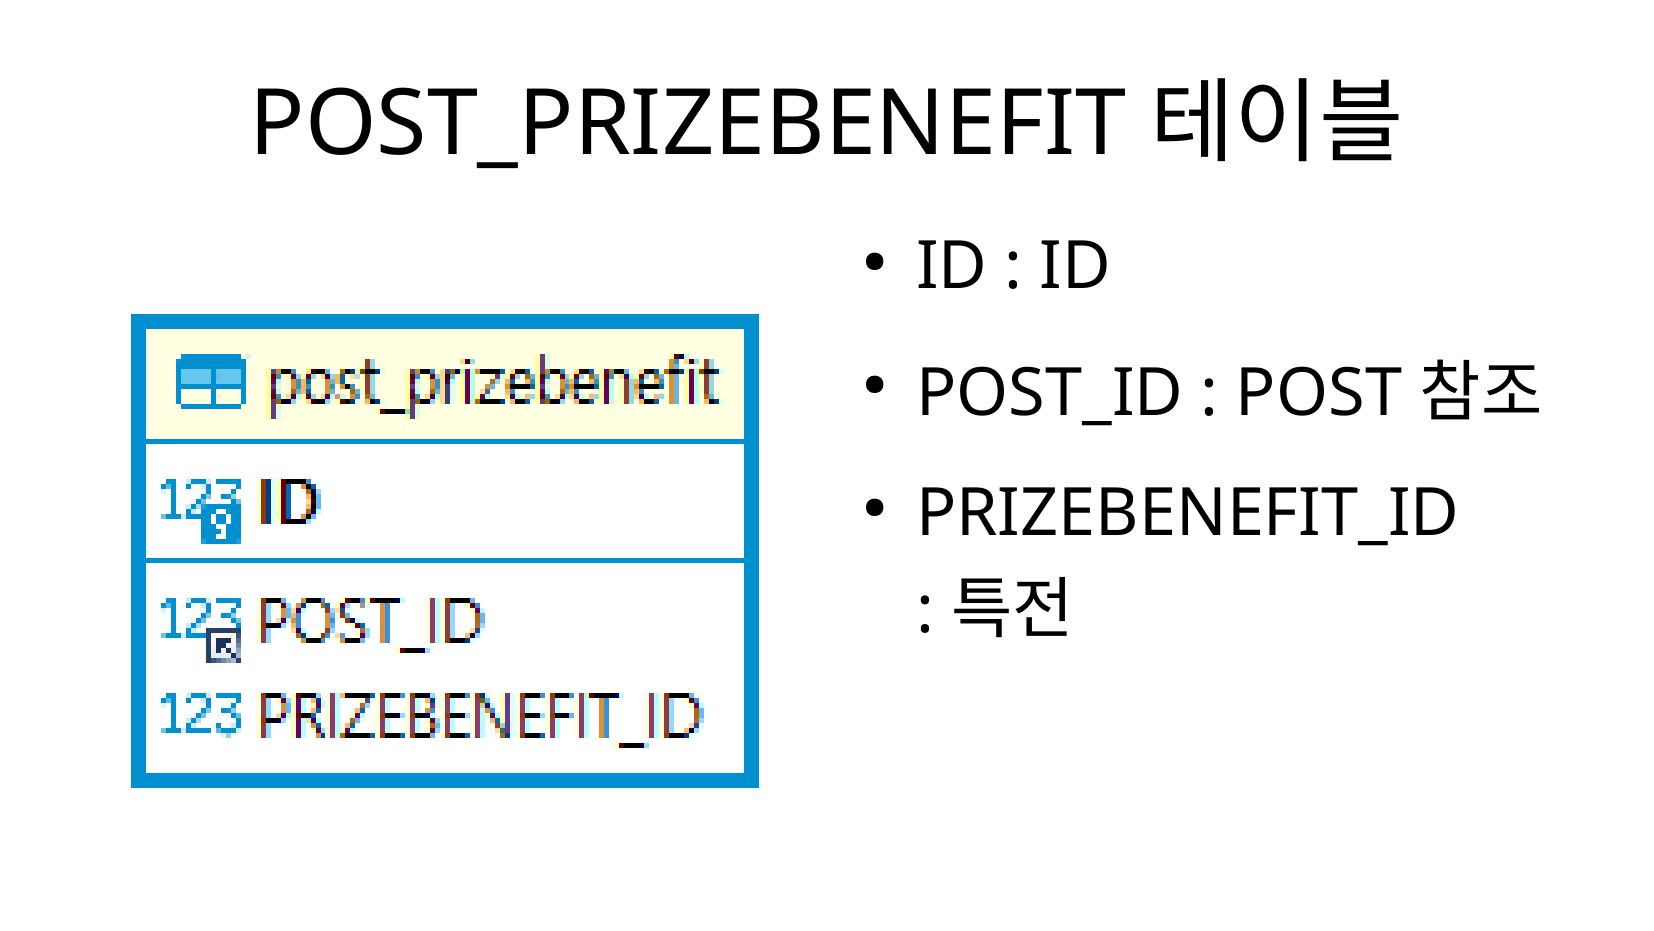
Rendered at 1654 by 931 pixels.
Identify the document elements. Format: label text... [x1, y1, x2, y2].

picture [82, 265, 809, 838]
title POST_PRIZEBENEFIT 테이블 [82, 37, 1571, 193]
list ID : ID POST_ID : POST 참조 PRIZEBENEFIT_ID : 특전 [845, 217, 1572, 886]
